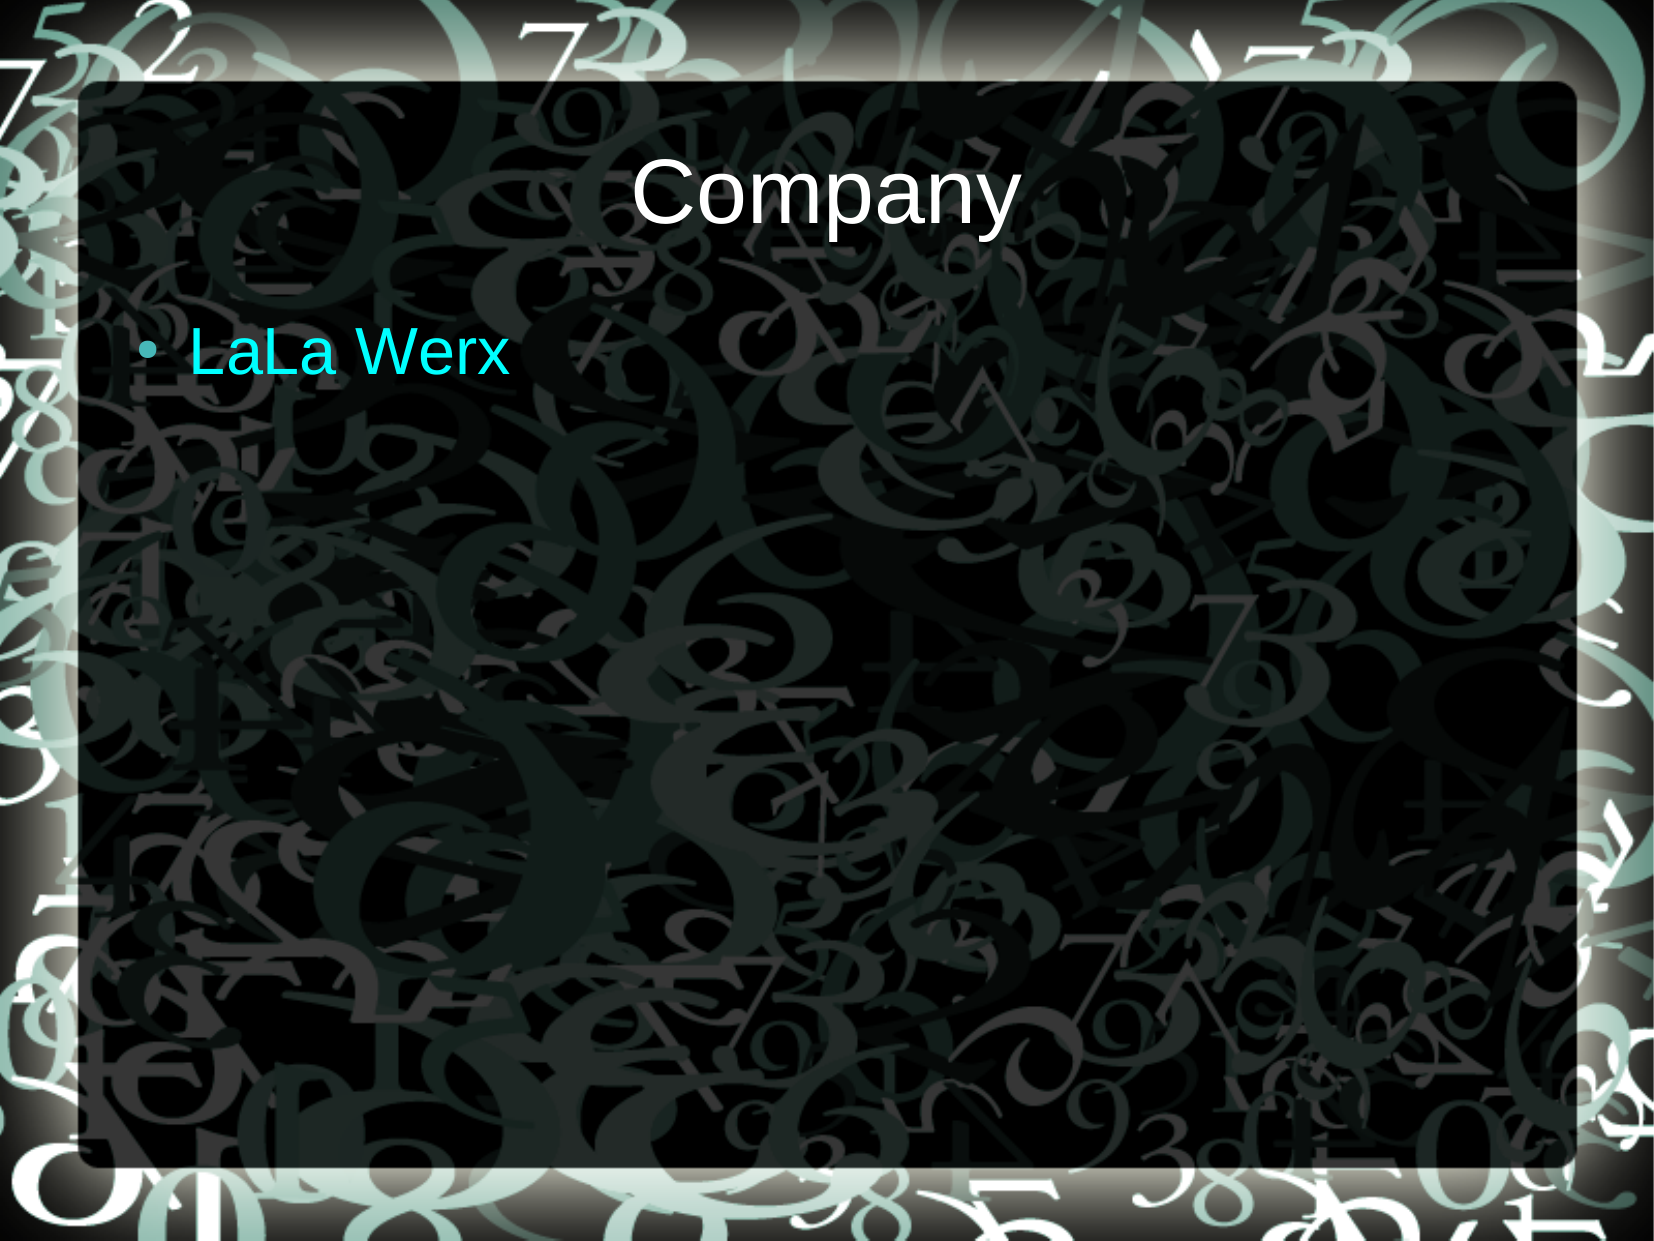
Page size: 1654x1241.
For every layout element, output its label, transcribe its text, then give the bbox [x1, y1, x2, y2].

list LaLa Werx [118, 313, 1542, 1133]
picture [0, 0, 1654, 1241]
title Company [82, 88, 1571, 296]
